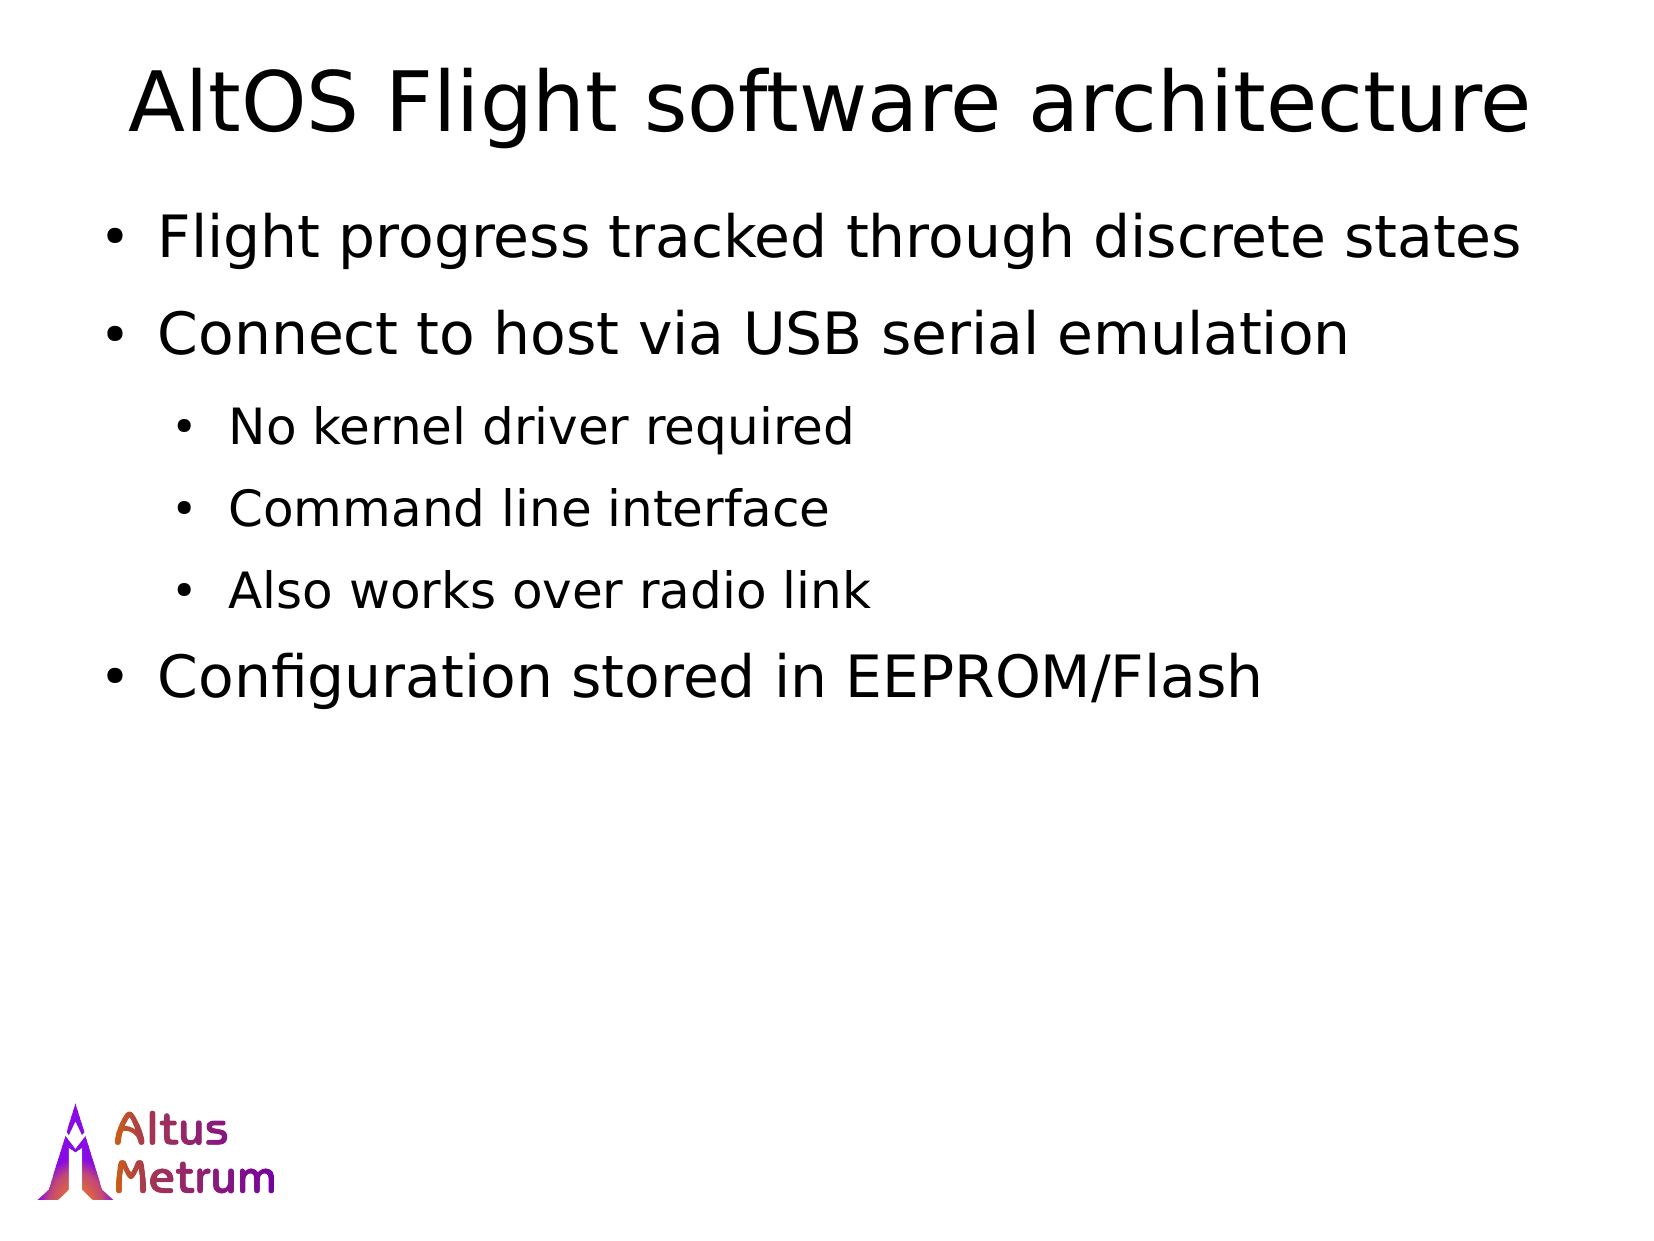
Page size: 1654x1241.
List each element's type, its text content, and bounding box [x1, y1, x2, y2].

picture [37, 1103, 274, 1200]
list Flight progress tracked through discrete states Connect to host via USB serial emulation No kernel driver required Command line interface Also works over radio link Configuration stored in EEPROM/Flash [86, 203, 1576, 1023]
title AltOS Flight software architecture [86, 25, 1576, 181]
